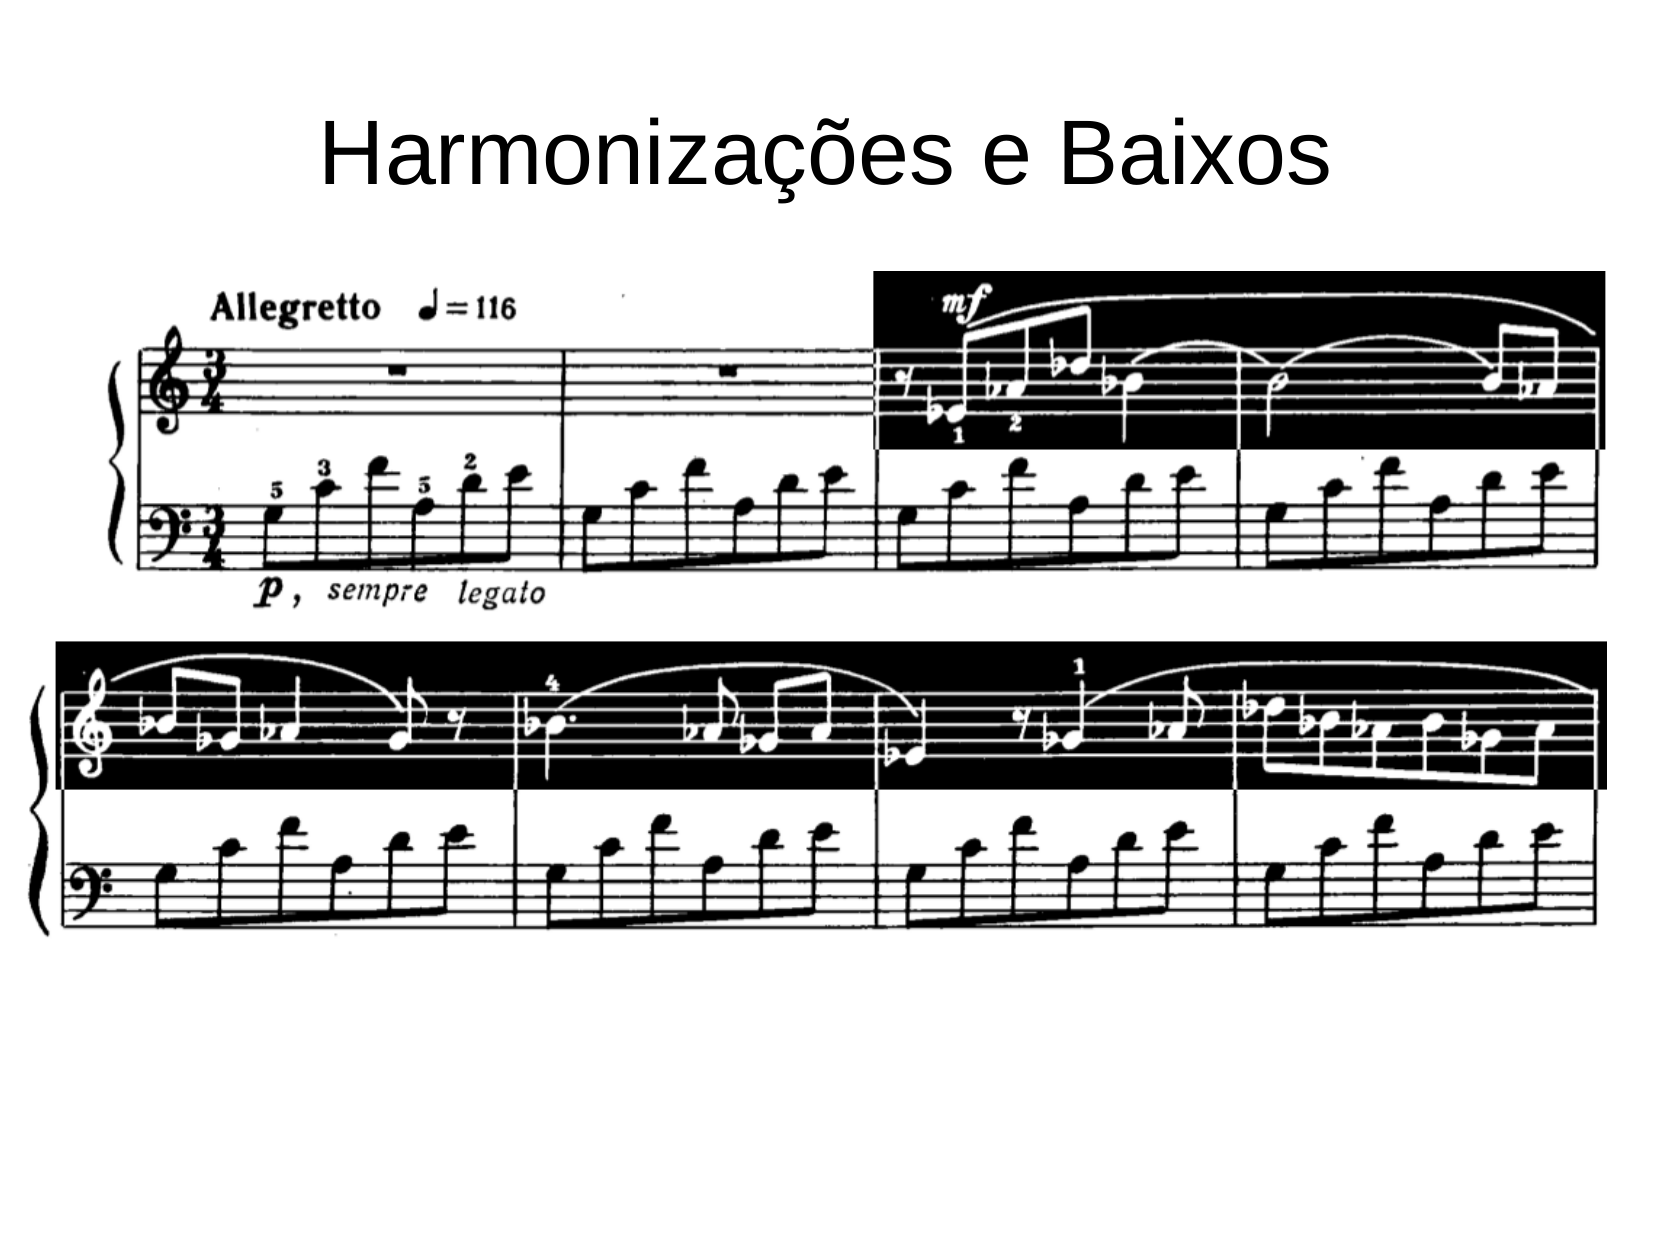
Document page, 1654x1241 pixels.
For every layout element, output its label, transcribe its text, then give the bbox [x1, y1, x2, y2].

title Harmonizações e Baixos [82, 49, 1571, 257]
picture [21, 271, 1607, 957]
